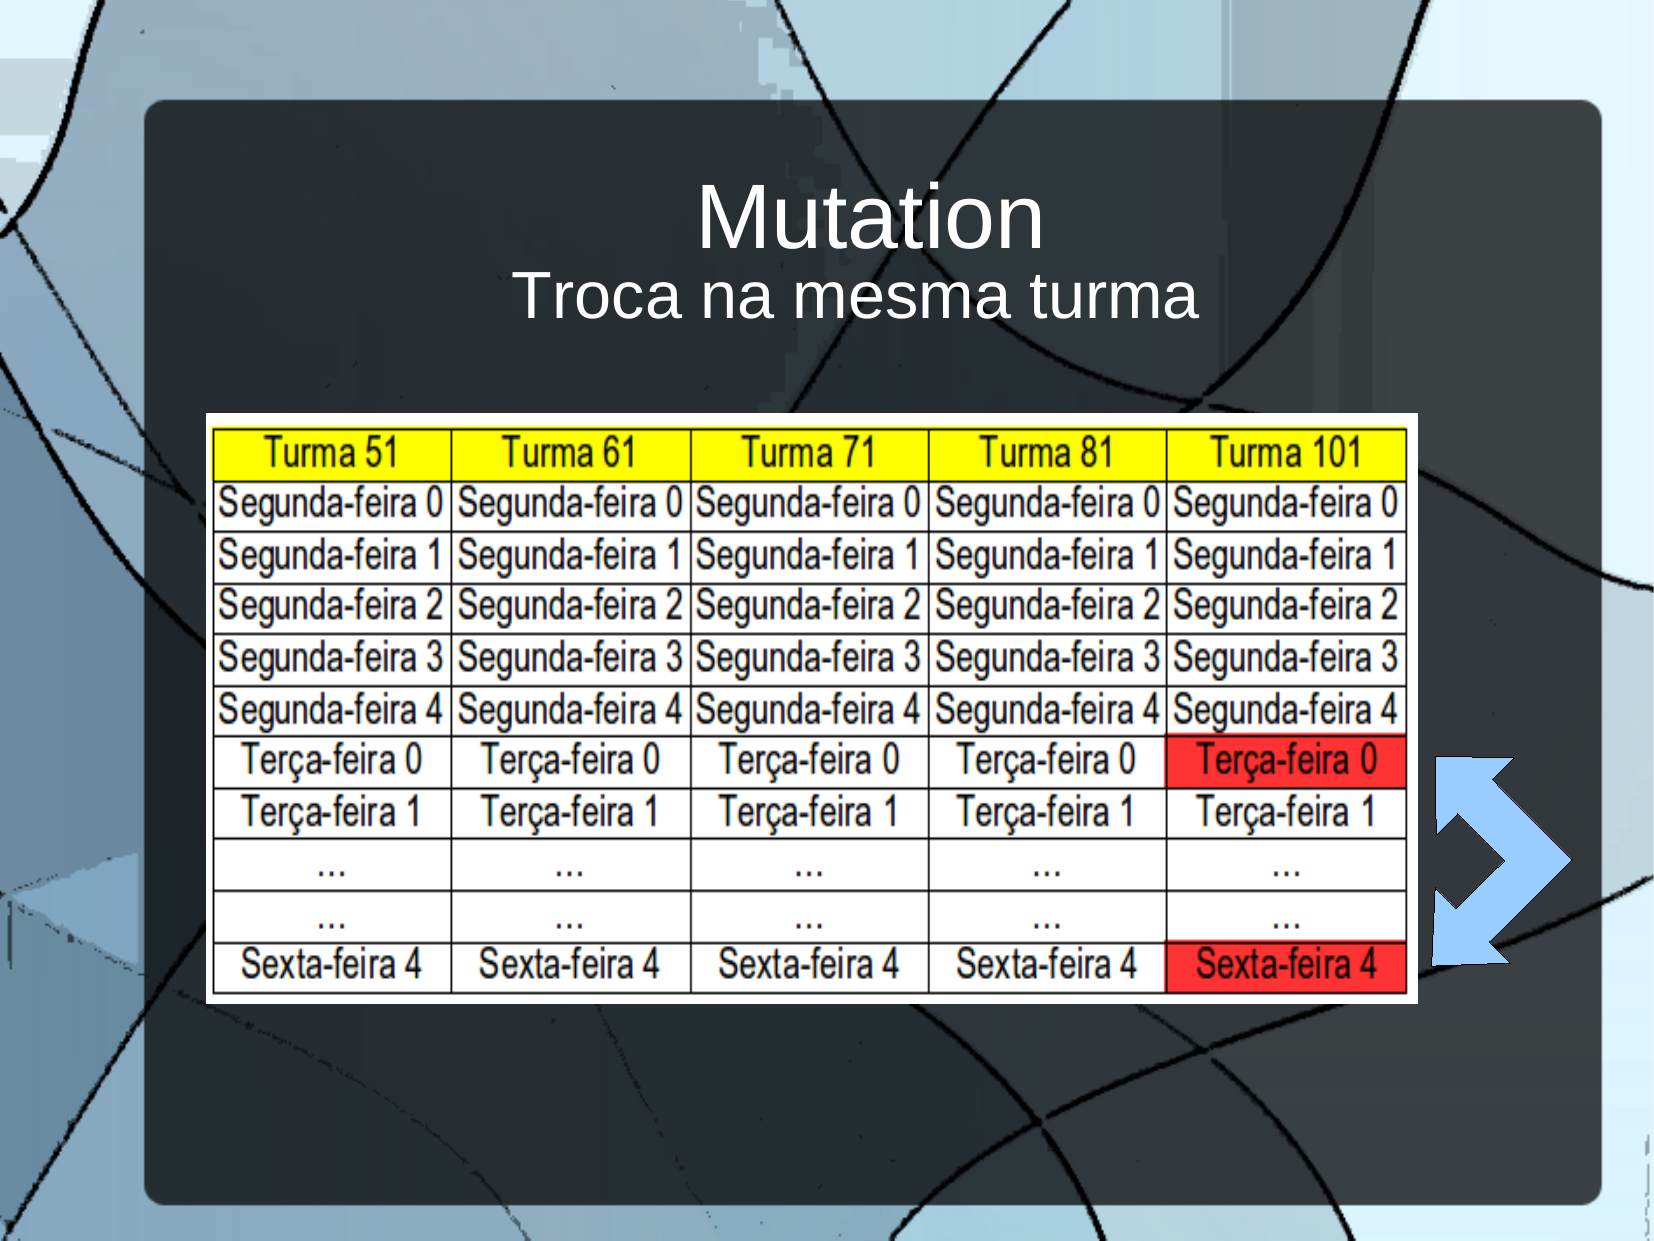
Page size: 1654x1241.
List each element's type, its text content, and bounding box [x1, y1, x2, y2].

picture [0, 0, 1654, 1241]
text_box [1431, 756, 1573, 967]
title Mutation [159, 115, 1583, 318]
subtitle Troca na mesma turma [206, 257, 1506, 333]
